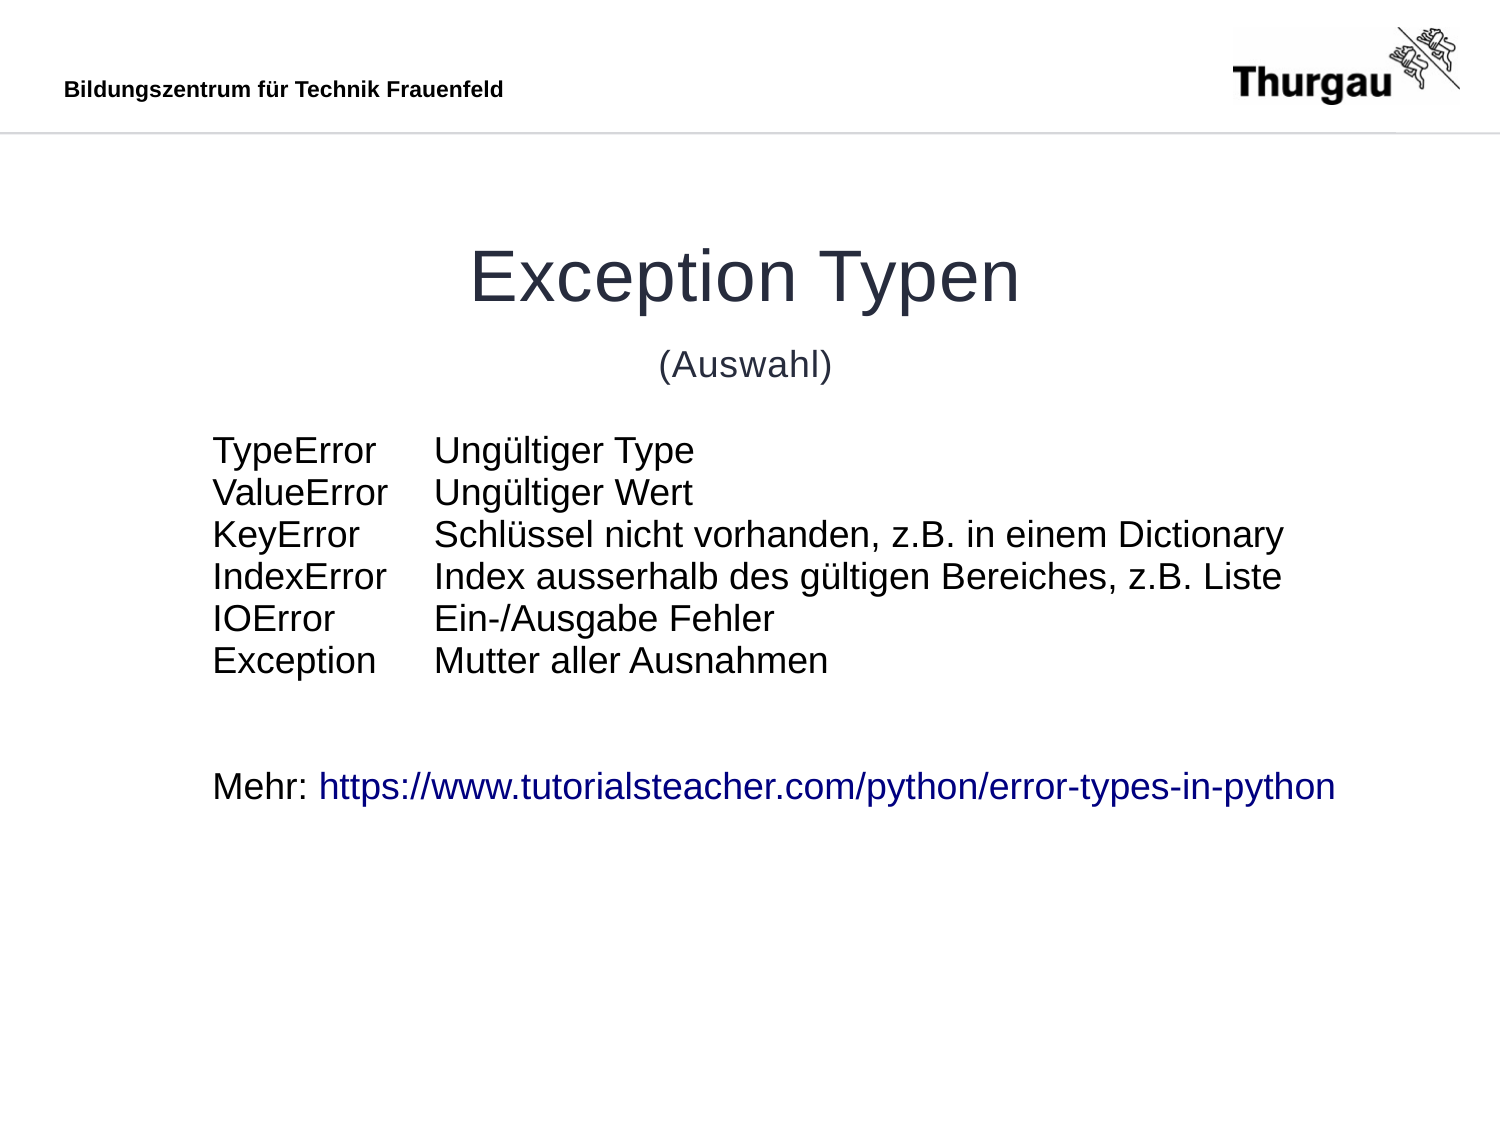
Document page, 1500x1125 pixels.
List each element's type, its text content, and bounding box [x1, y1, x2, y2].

text_box Bildungszentrum für Technik Frauenfeld [48, 65, 667, 115]
text_box TypeError Ungültiger Type ValueError Ungültiger Wert KeyError Schlüssel nicht vorhanden, z.B. in einem Dictionary IndexError Index ausserhalb des gültigen Bereiches, z.B. Liste IOError Ein-/Ausgabe Fehler Exception Mutter aller Ausnahmen Mehr: https://www.tutorialsteacher.com/python/error-types-in-python [197, 422, 1352, 815]
text_box [66, 739, 757, 882]
text_box Exception Typen (Auswahl) [56, 239, 1435, 323]
picture [1233, 27, 1460, 105]
